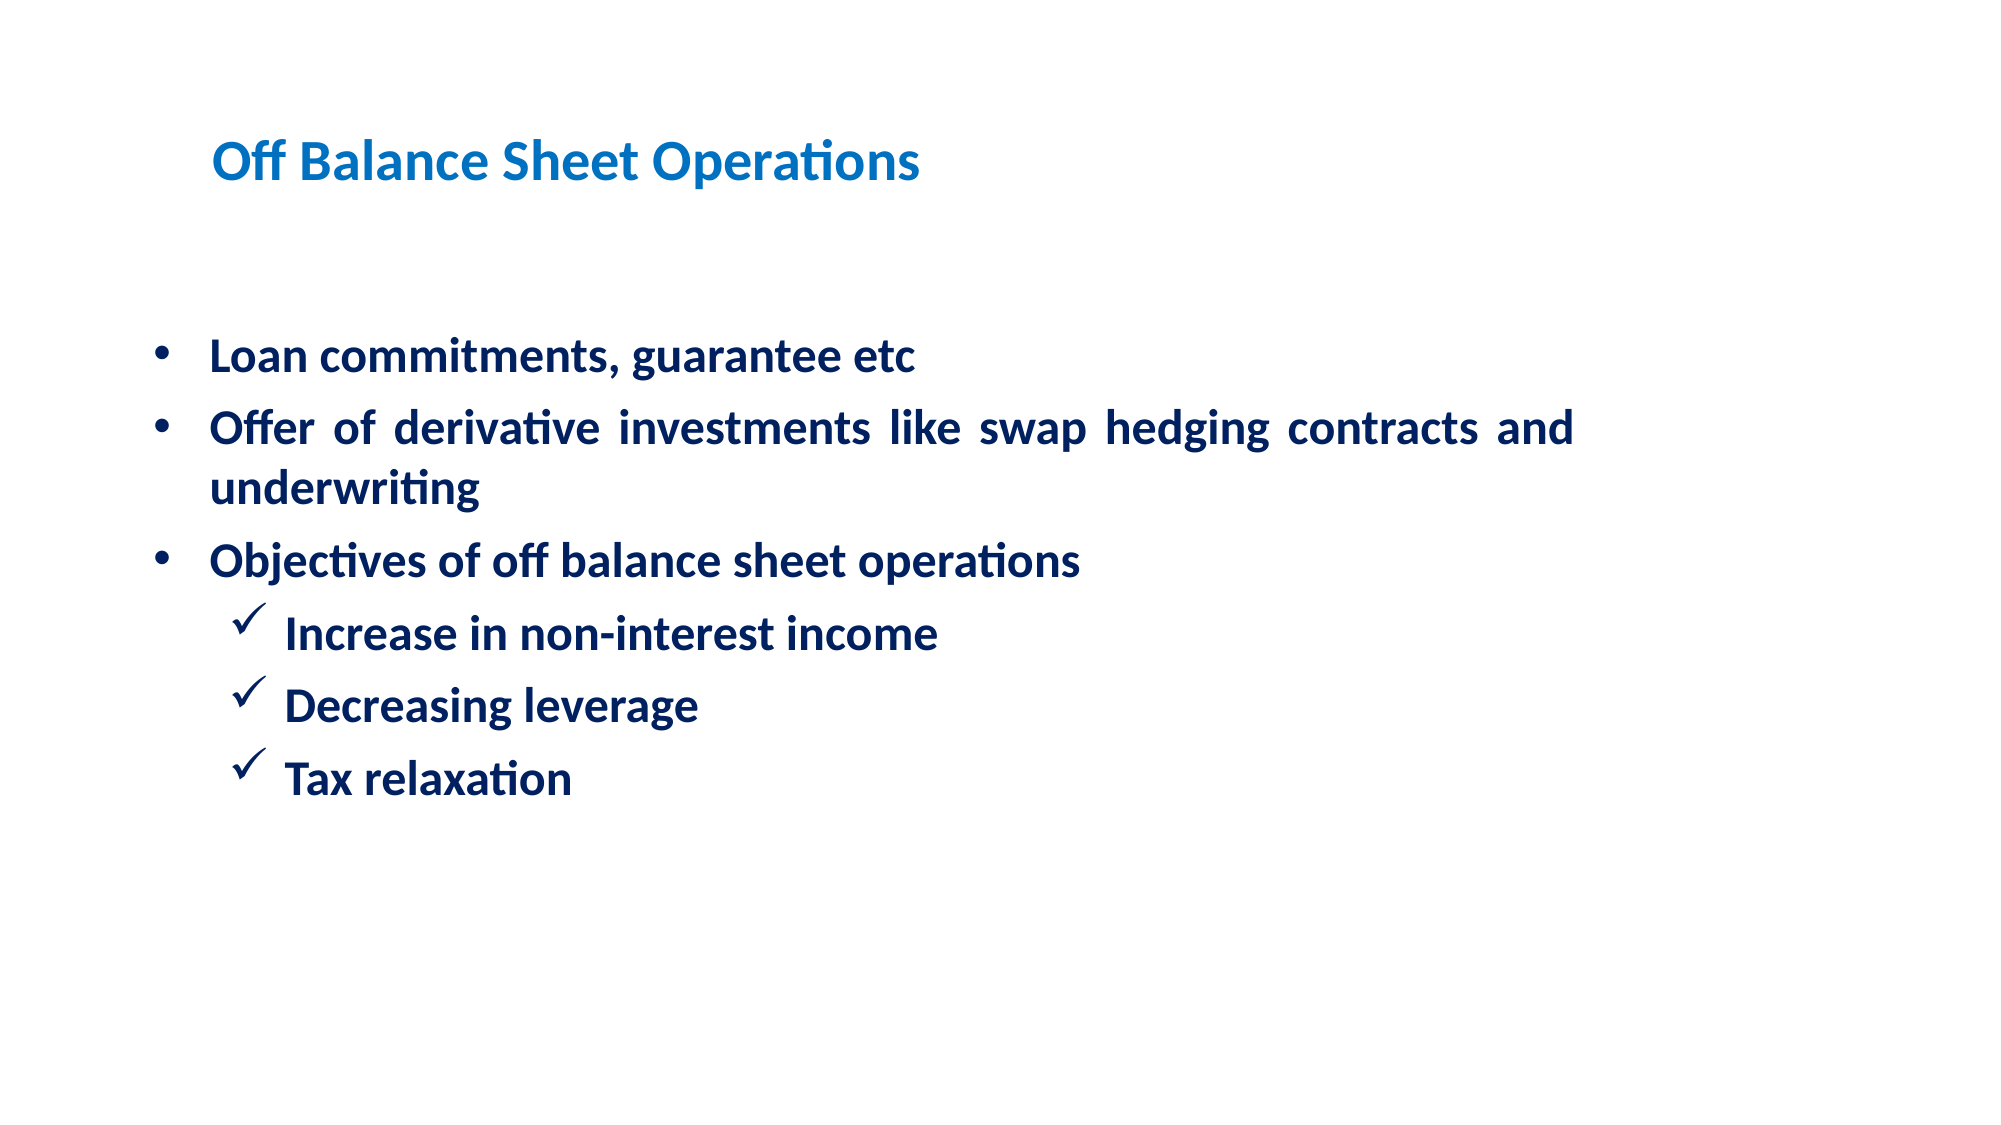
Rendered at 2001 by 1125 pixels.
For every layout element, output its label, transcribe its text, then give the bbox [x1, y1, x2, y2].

text_box Loan commitments, guarantee etc Offer of derivative investments like swap hedging contracts and underwriting Objectives of off balance sheet operations Increase in non-interest income Decreasing leverage Tax relaxation [138, 315, 1591, 1055]
text_box Off Balance Sheet Operations [197, 114, 1724, 200]
